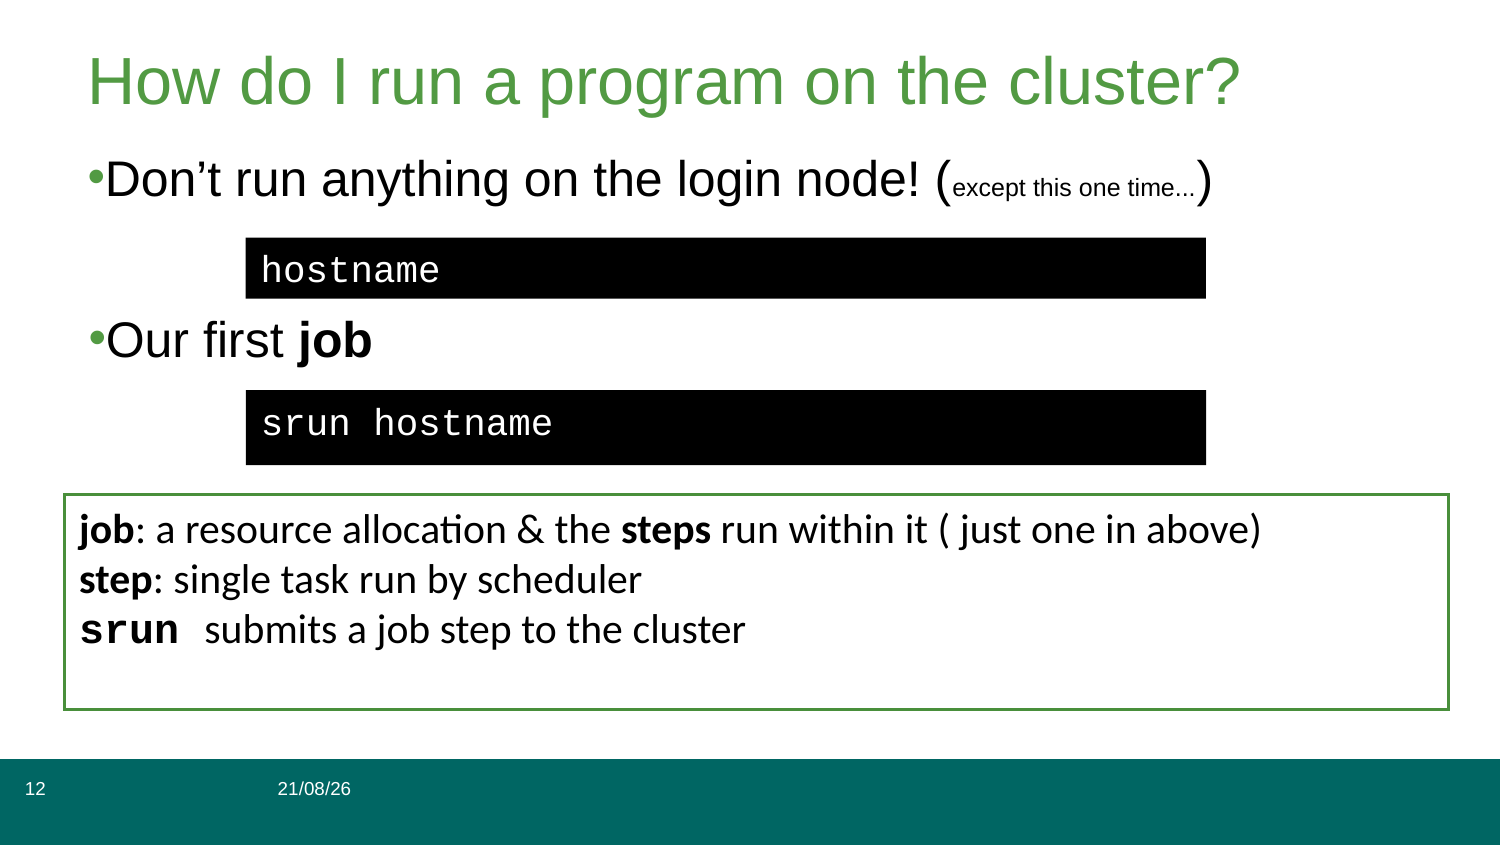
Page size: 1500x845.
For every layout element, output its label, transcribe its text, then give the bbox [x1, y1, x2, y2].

text_box <number> [24, 776, 76, 799]
text_box job: a resource allocation & the steps run within it ( just one in above) step: single task run by scheduler srun submits a job step to the cluster [64, 494, 1449, 710]
text_box hostname [245, 237, 1206, 299]
title How do I run a program on the cluster? [87, 37, 1426, 132]
text_box srun hostname [245, 390, 1207, 466]
list Our first job [88, 307, 1427, 368]
list Don’t run anything on the login node! (except this one time...) [87, 146, 1426, 208]
text_box 05/05/18 [277, 776, 553, 799]
